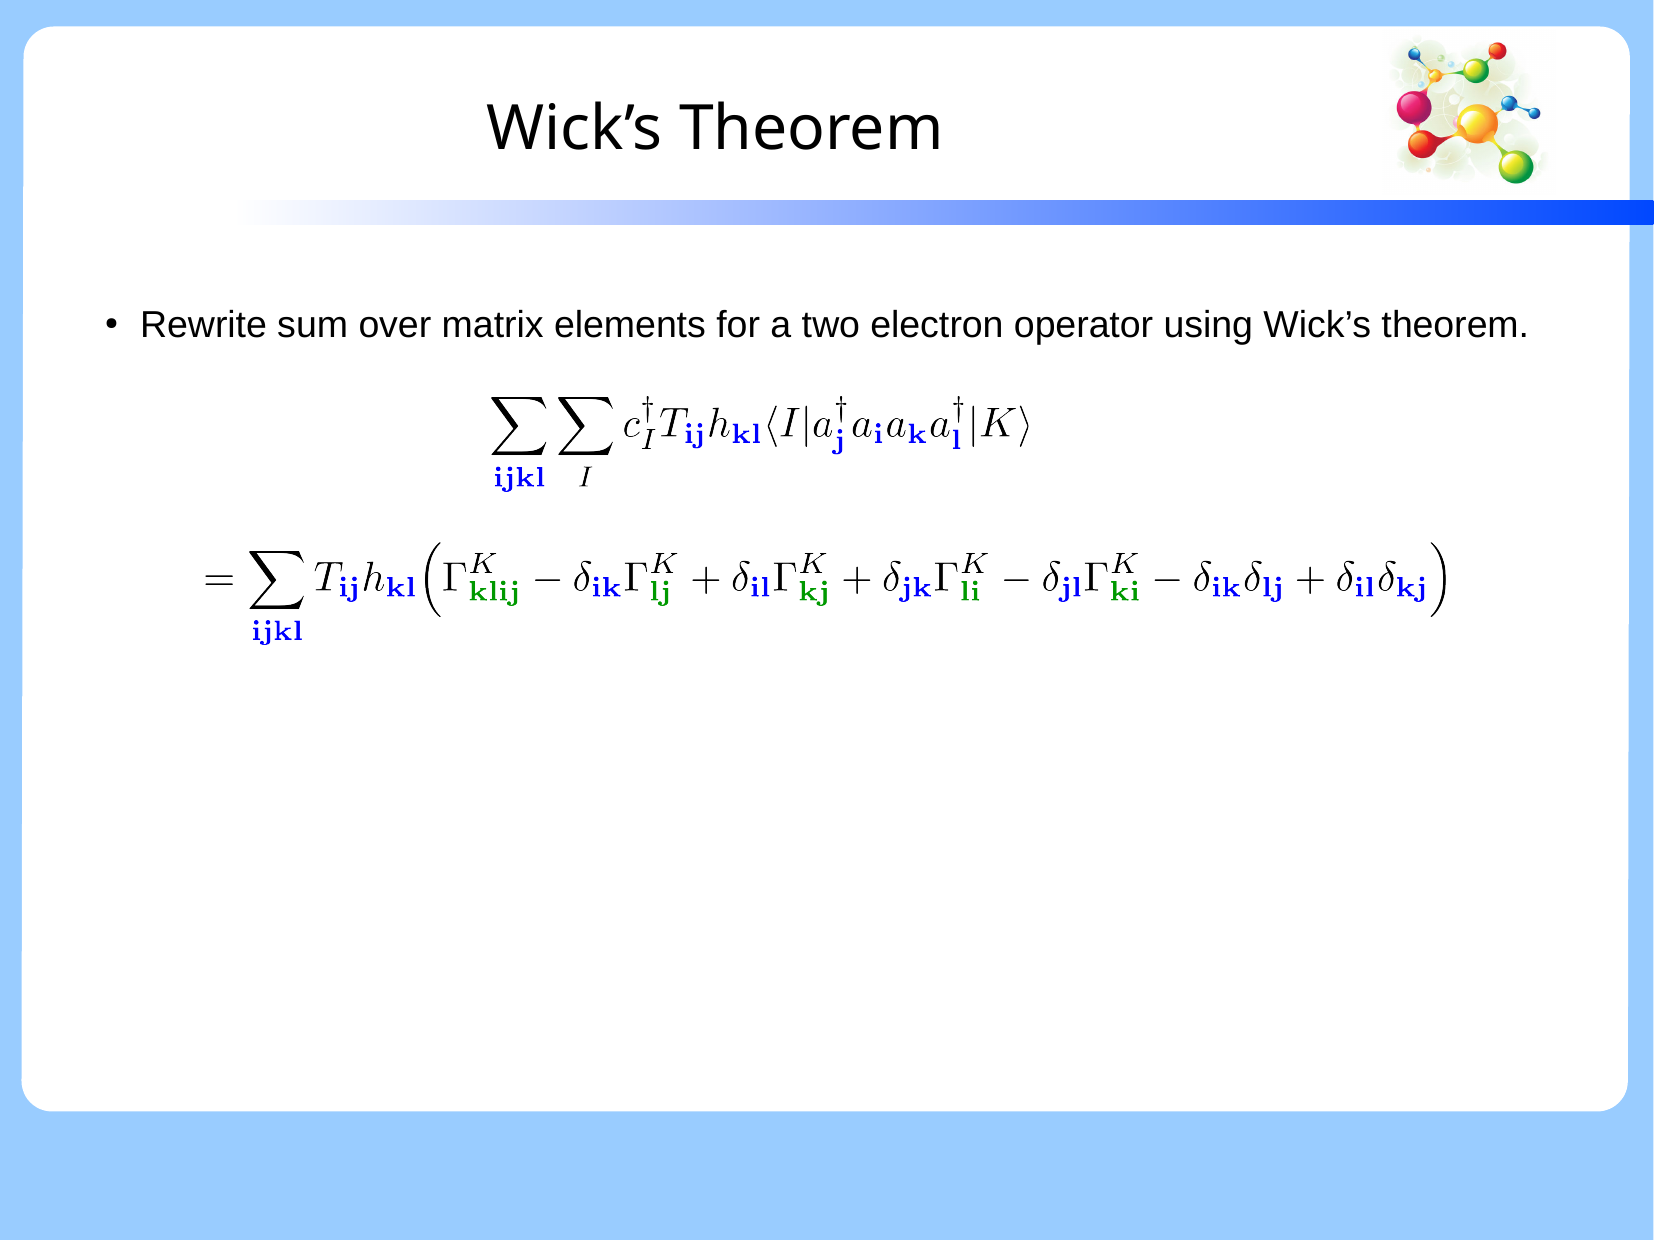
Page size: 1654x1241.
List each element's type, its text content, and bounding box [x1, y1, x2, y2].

title Wick’s Theorem [82, 49, 1332, 201]
picture [491, 396, 1029, 492]
picture [1382, 29, 1556, 195]
table_cell [873, 201, 877, 224]
picture [205, 542, 1446, 645]
table_cell [956, 201, 961, 224]
text_box Rewrite sum over matrix elements for a two electron operator using Wick’s theorem. [90, 254, 1576, 1241]
